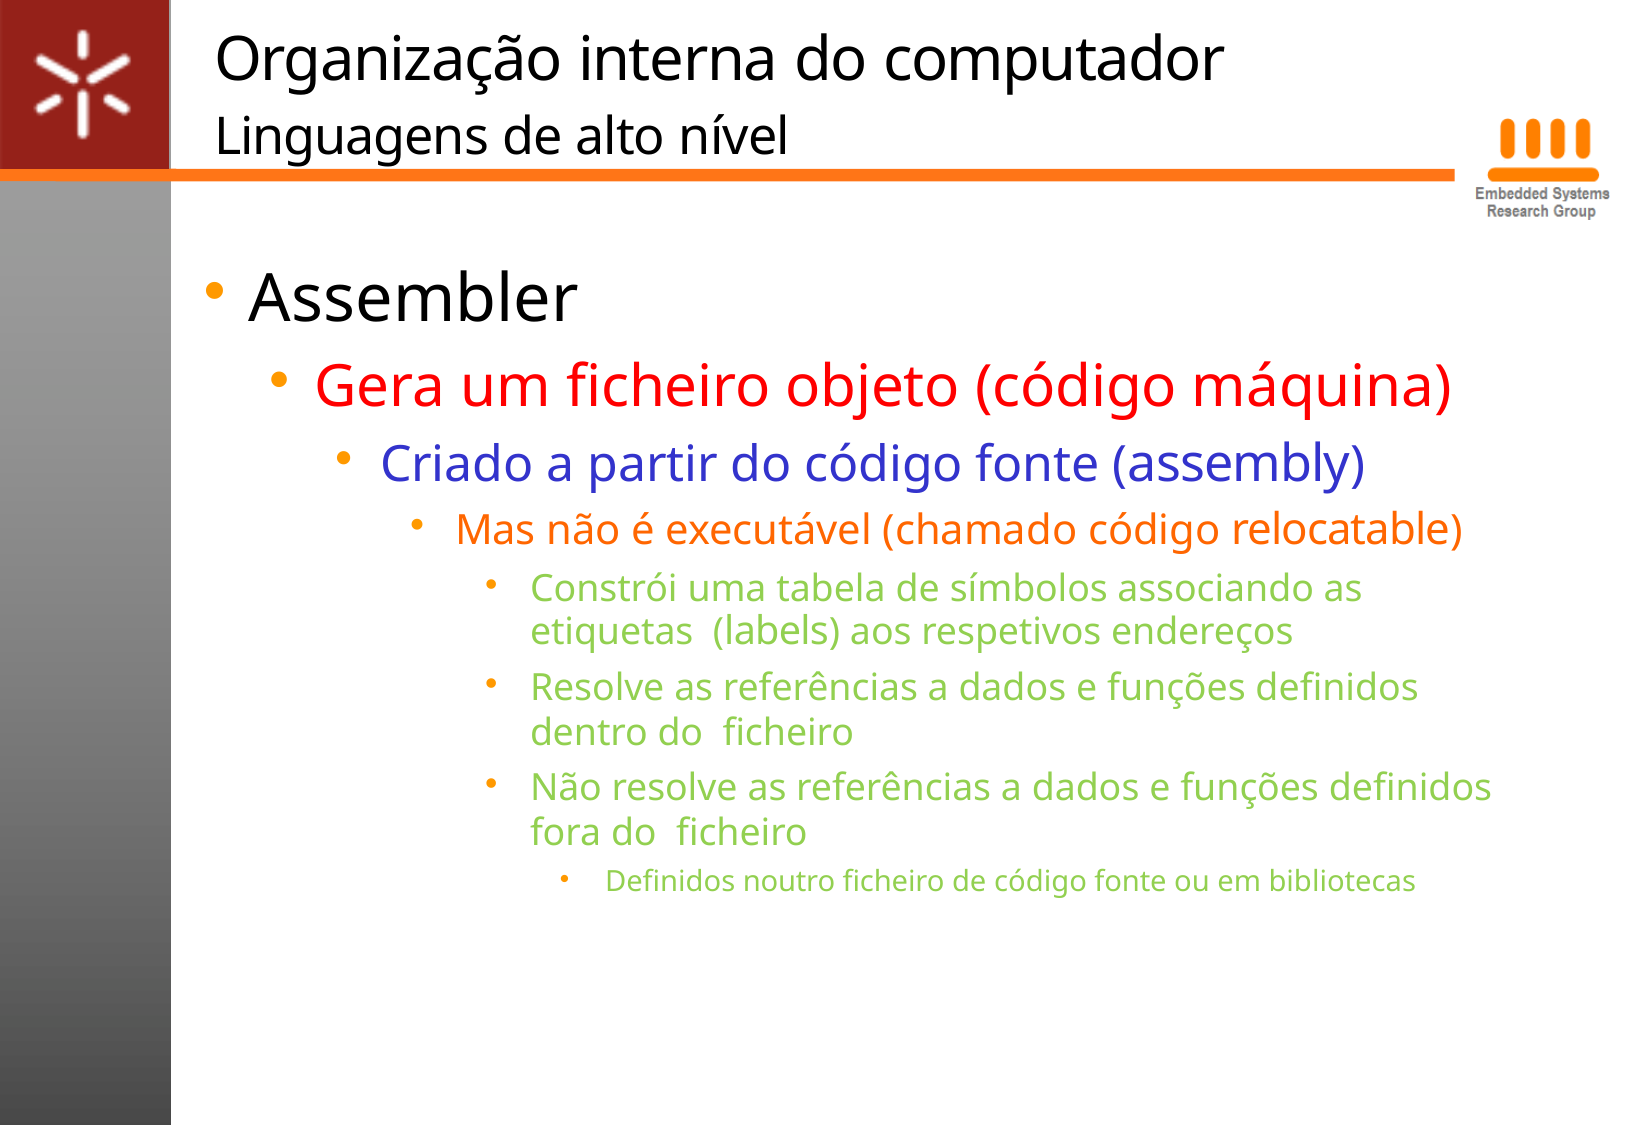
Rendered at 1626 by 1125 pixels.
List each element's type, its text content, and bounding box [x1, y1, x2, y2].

picture [1475, 118, 1610, 220]
picture [0, 182, 171, 1125]
title Organização interna do computador Linguagens de alto nível [212, 19, 1453, 236]
text_box Assembler Gera um ficheiro objeto (código máquina) Criado a partir do código fonte (assembly) Mas não é executável (chamado código relocatable) Constrói uma tabela de símbolos associando as etiquetas (labels) aos respetivos endereços Resolve as referências a dados e funções definidos dentro do ficheiro Não resolve as referências a dados e funções definidos fora do ficheiro Definidos noutro ficheiro de código fonte ou em bibliotecas [201, 236, 1571, 898]
picture [0, 0, 171, 169]
